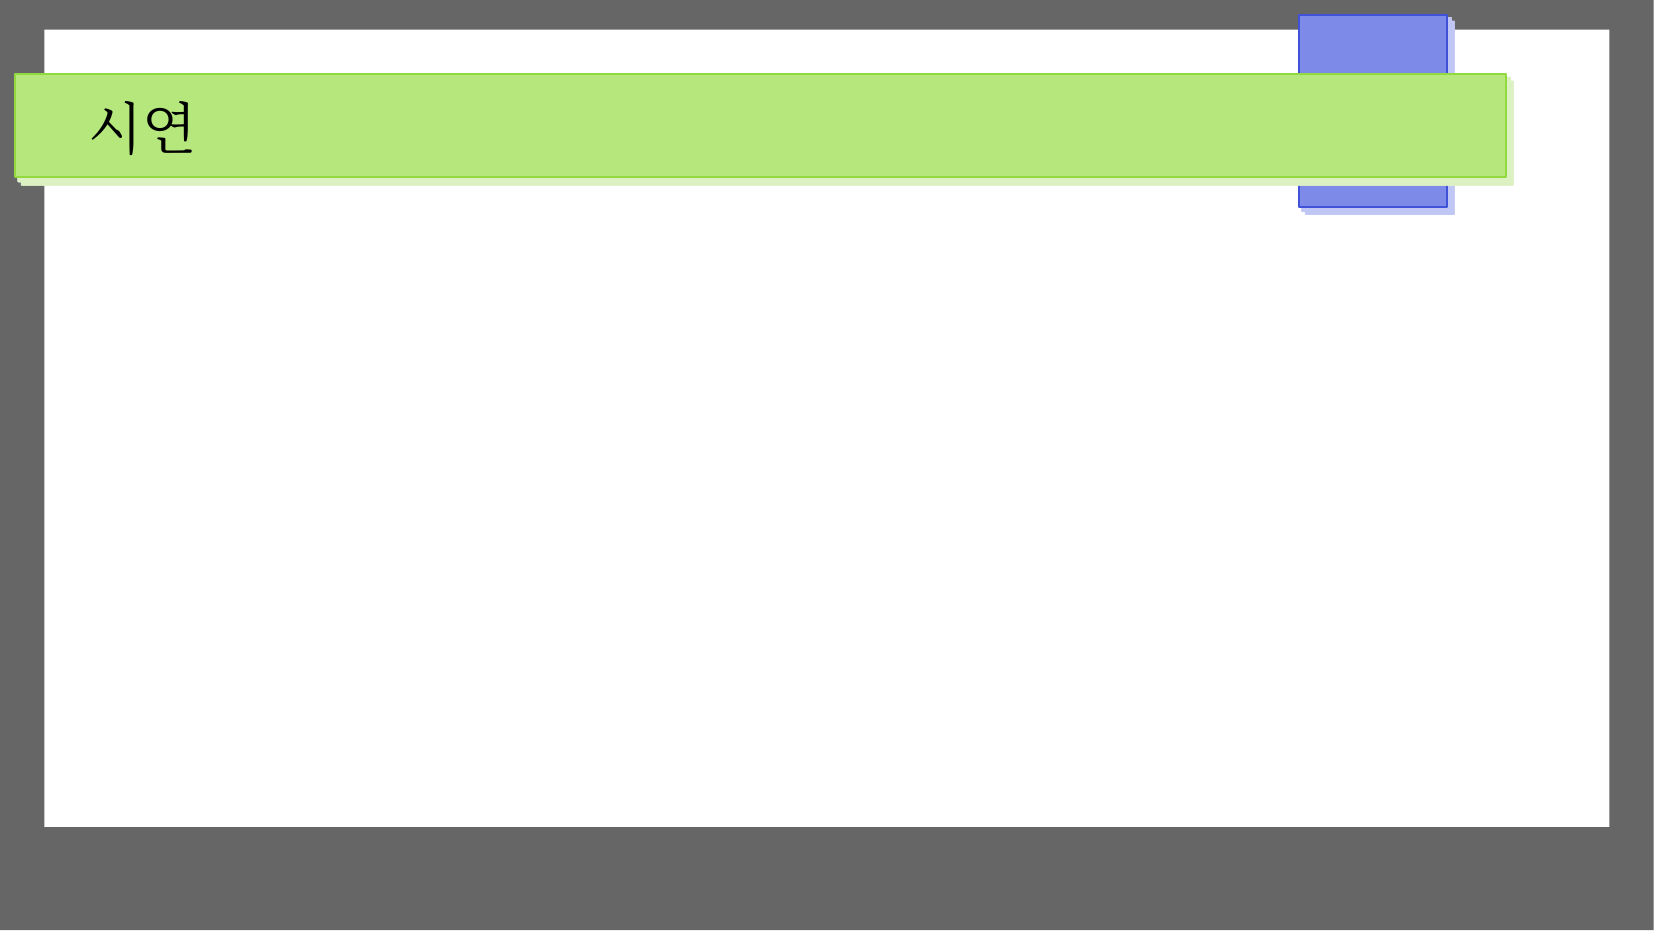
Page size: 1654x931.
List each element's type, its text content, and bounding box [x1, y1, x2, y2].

title 시연 [88, 73, 1506, 178]
